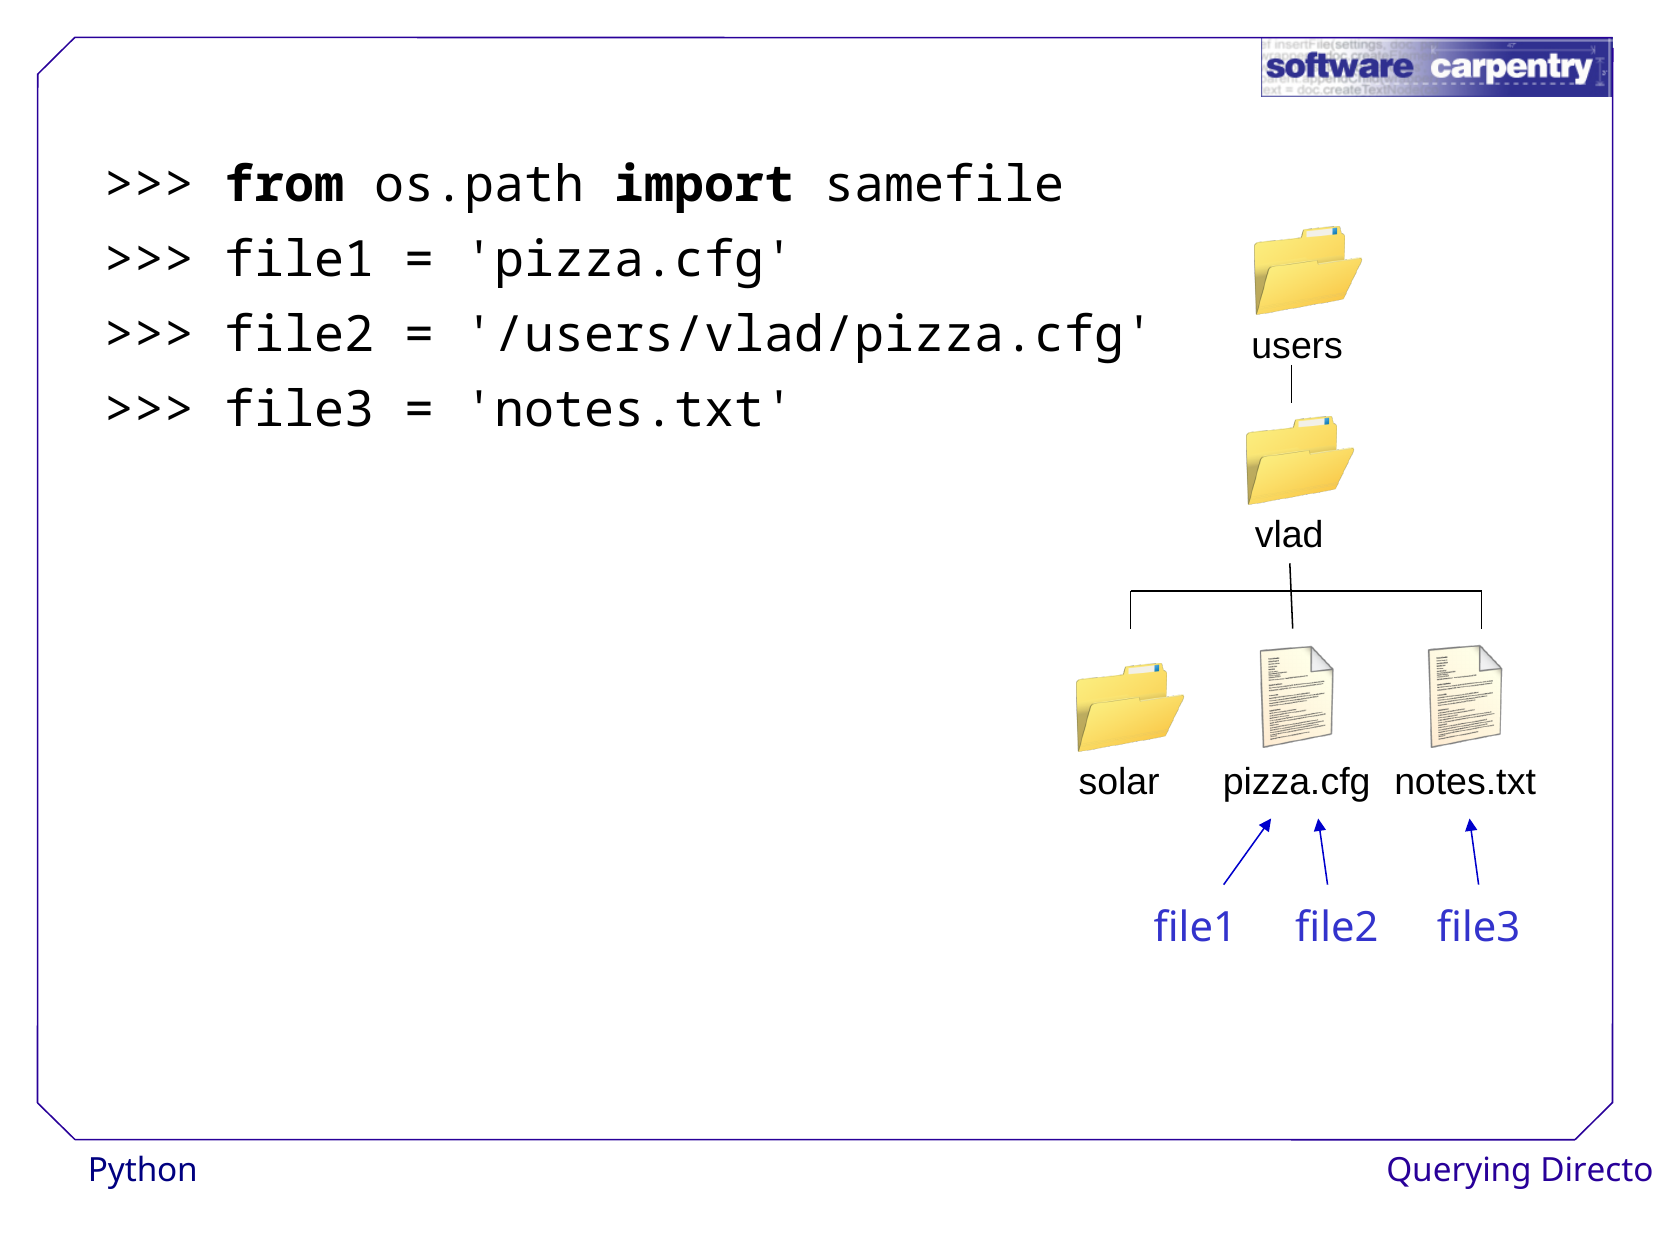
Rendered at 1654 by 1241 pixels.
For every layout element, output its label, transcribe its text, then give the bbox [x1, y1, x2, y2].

picture [1242, 402, 1358, 518]
picture [1072, 649, 1188, 765]
text_box file2 [1280, 879, 1394, 941]
text_box notes.txt [1379, 753, 1552, 811]
picture [1408, 638, 1523, 753]
text_box >>> from os.path import samefile >>> file1 = 'pizza.cfg' >>> file2 = '/users/vlad/pizza.cfg' >>> file3 = 'notes.txt' [89, 128, 1512, 1037]
text_box users [1236, 316, 1358, 375]
picture [1261, 39, 1613, 97]
text_box vlad [1240, 506, 1339, 564]
picture [1240, 639, 1354, 753]
text_box solar [1063, 753, 1175, 811]
text_box file1 [1138, 879, 1253, 941]
text_box pizza.cfg [1208, 753, 1379, 811]
text_box file3 [1422, 879, 1536, 941]
picture [1250, 212, 1366, 328]
